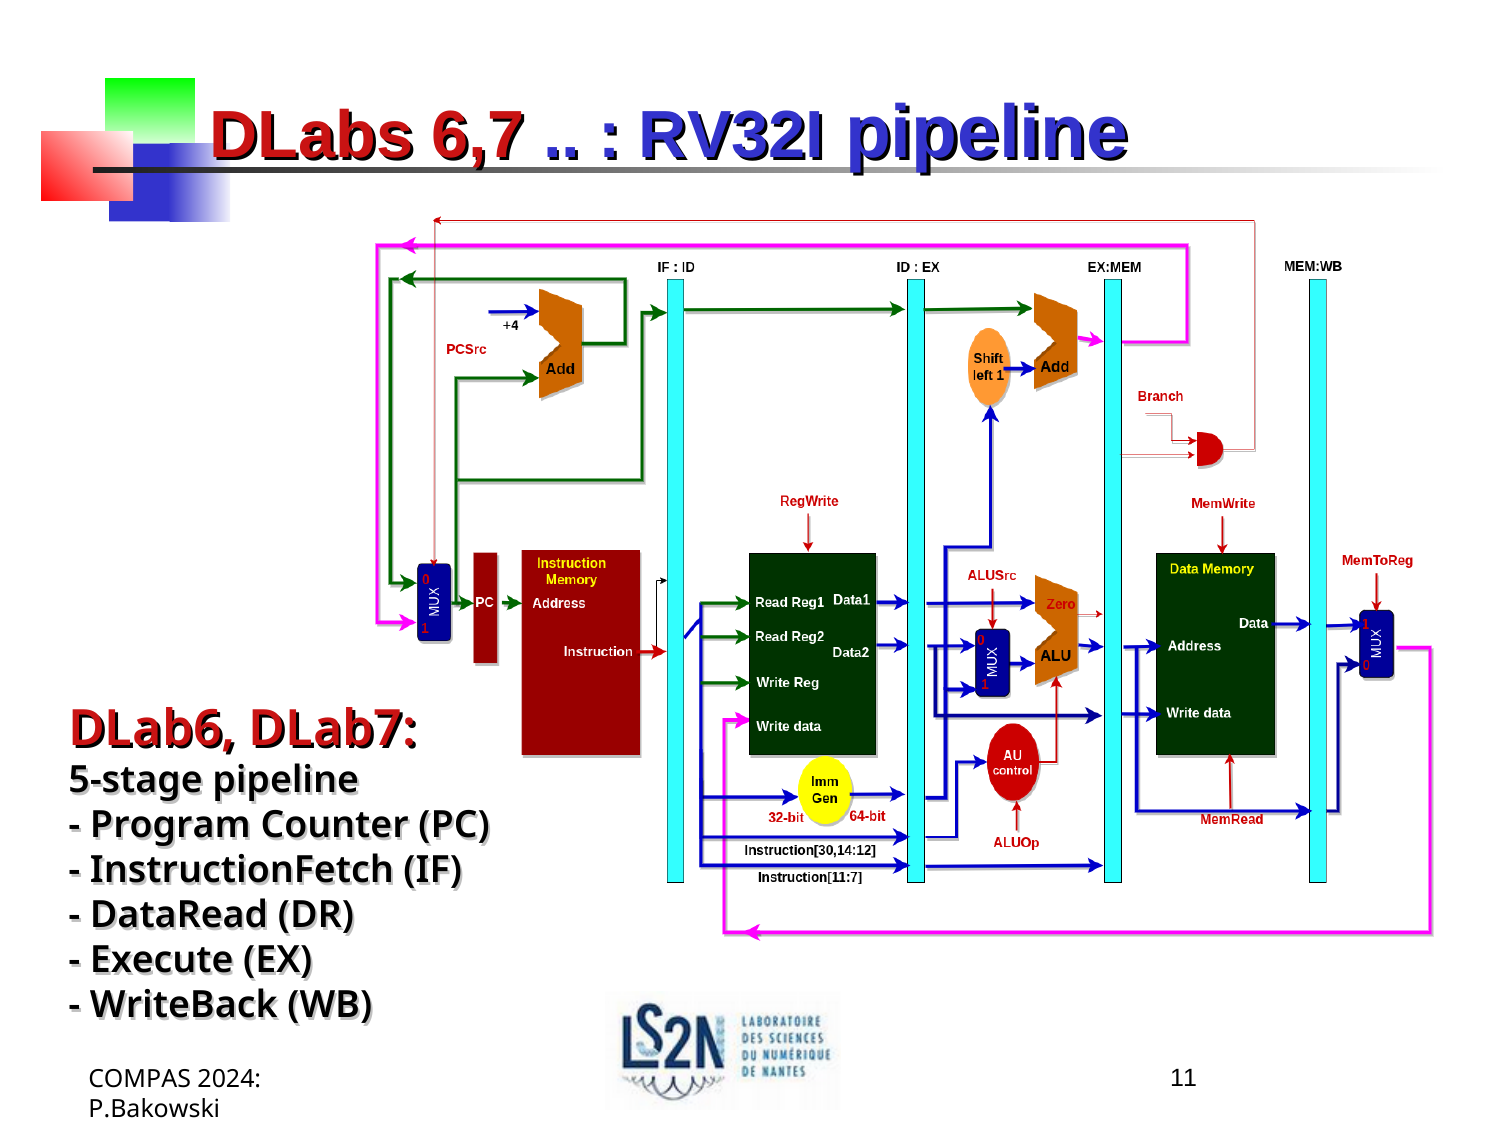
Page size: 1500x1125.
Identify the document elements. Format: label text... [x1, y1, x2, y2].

picture [605, 991, 841, 1110]
text_box DLab6, DLab7: 5-stage pipeline - Program Counter (PC) - InstructionFetch (IF) - DataRead (DR) - Execute (EX) - WriteBack (WB) [53, 687, 549, 1032]
picture [367, 212, 1441, 946]
title DLabs 6,7 .. : RV32I pipeline [195, 74, 1336, 180]
